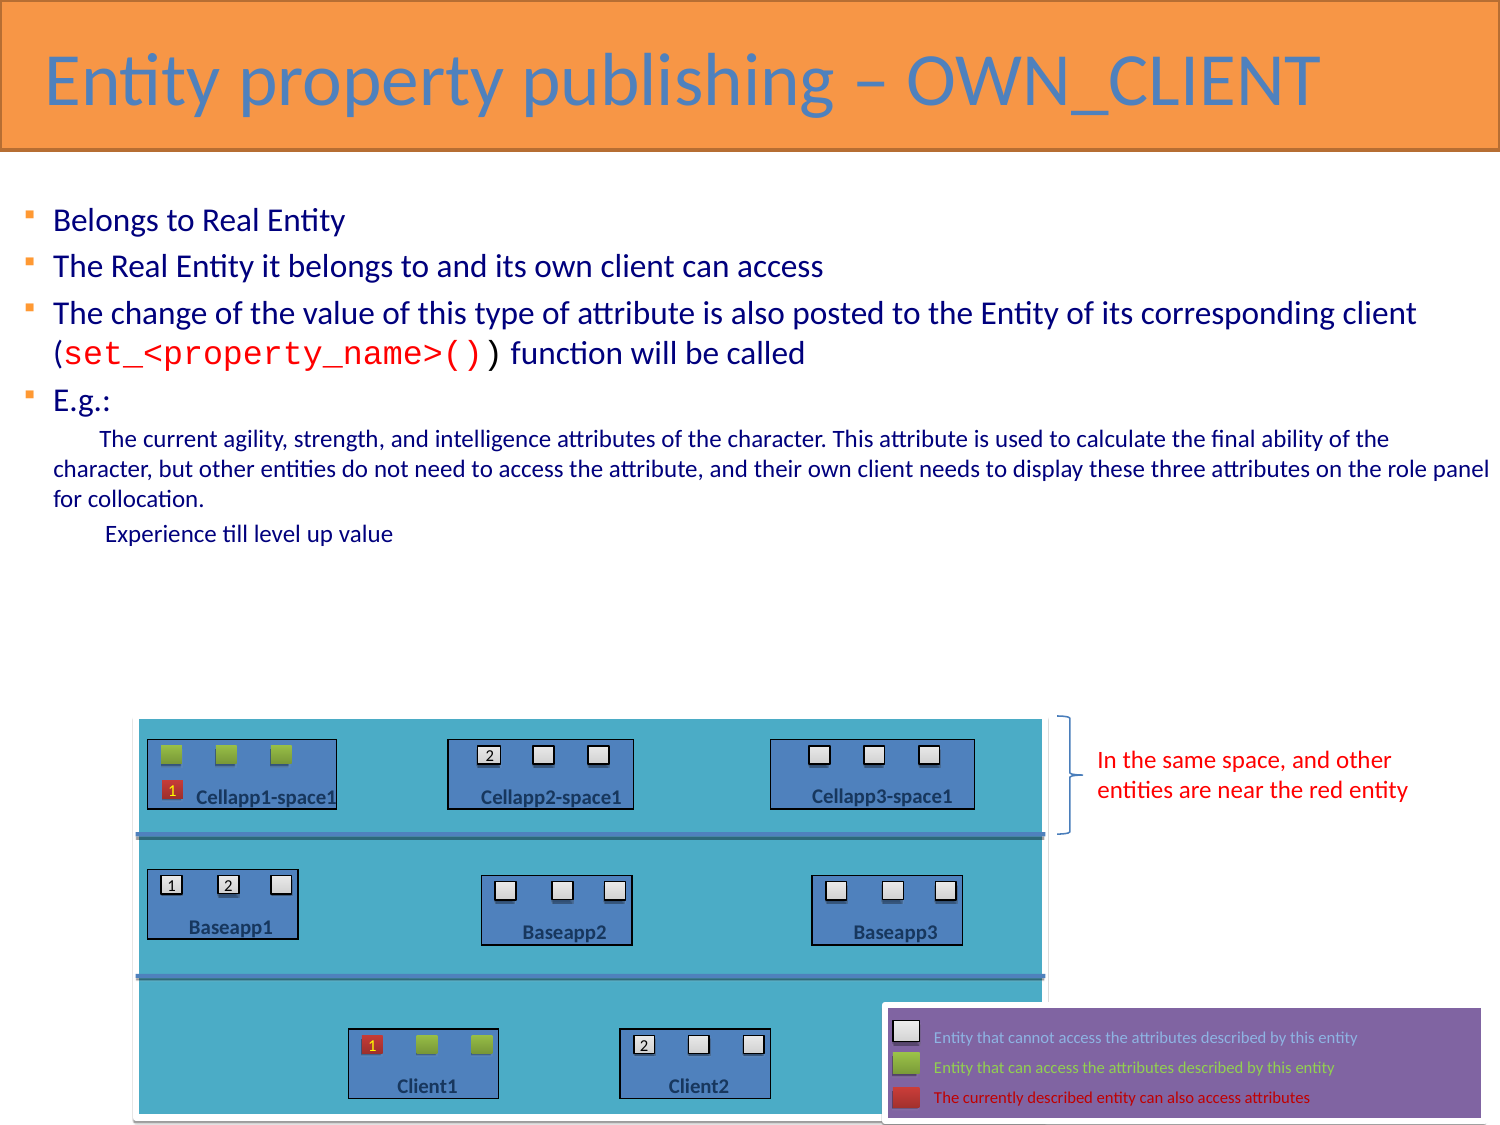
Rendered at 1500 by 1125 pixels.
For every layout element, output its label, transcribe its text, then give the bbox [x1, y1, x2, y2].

text_box Baseapp1 [174, 905, 292, 946]
text_box [135, 978, 1485, 1122]
text_box 2 [477, 745, 501, 764]
title Entity property publishing – OWN_CLIENT [29, 21, 1483, 129]
text_box Cellapp3-space1 [797, 775, 987, 815]
text_box Baseapp2 [507, 911, 626, 952]
text_box [135, 716, 1046, 832]
text_box Client1 [382, 1065, 514, 1106]
text_box Cellapp1-space1 [181, 775, 362, 816]
text_box Cellapp2-space1 [466, 775, 645, 816]
text_box In the same space, and other entities are near the red entity [1082, 736, 1485, 812]
text_box [135, 837, 1046, 973]
text_box Client2 [654, 1065, 786, 1106]
text_box 1 [361, 1035, 383, 1054]
text_box 2 [633, 1035, 655, 1054]
text_box Belongs to Real Entity The Real Entity it belongs to and its own client can access The change of the value of this type of attribute is also posted to the Entity of its corresponding client (set_<property_name>()) function will be called E.g.: The current agility, strength, and intelligence attributes of the character. This attribute is used to calculate the final ability of the character, but other entities do not need to access the attribute, and their own client needs to display these three attributes on the role panel for collocation. Experience till level up value [14, 196, 1500, 681]
text_box Entity that cannot access the attributes described by this entity Entity that can access the attributes described by this entity The currently described entity can also access attributes [919, 1010, 1485, 1125]
text_box Baseapp3 [838, 911, 957, 952]
text_box 2 [218, 875, 239, 894]
text_box 1 [162, 780, 183, 799]
text_box [0, 0, 1500, 150]
text_box 1 [161, 875, 182, 894]
